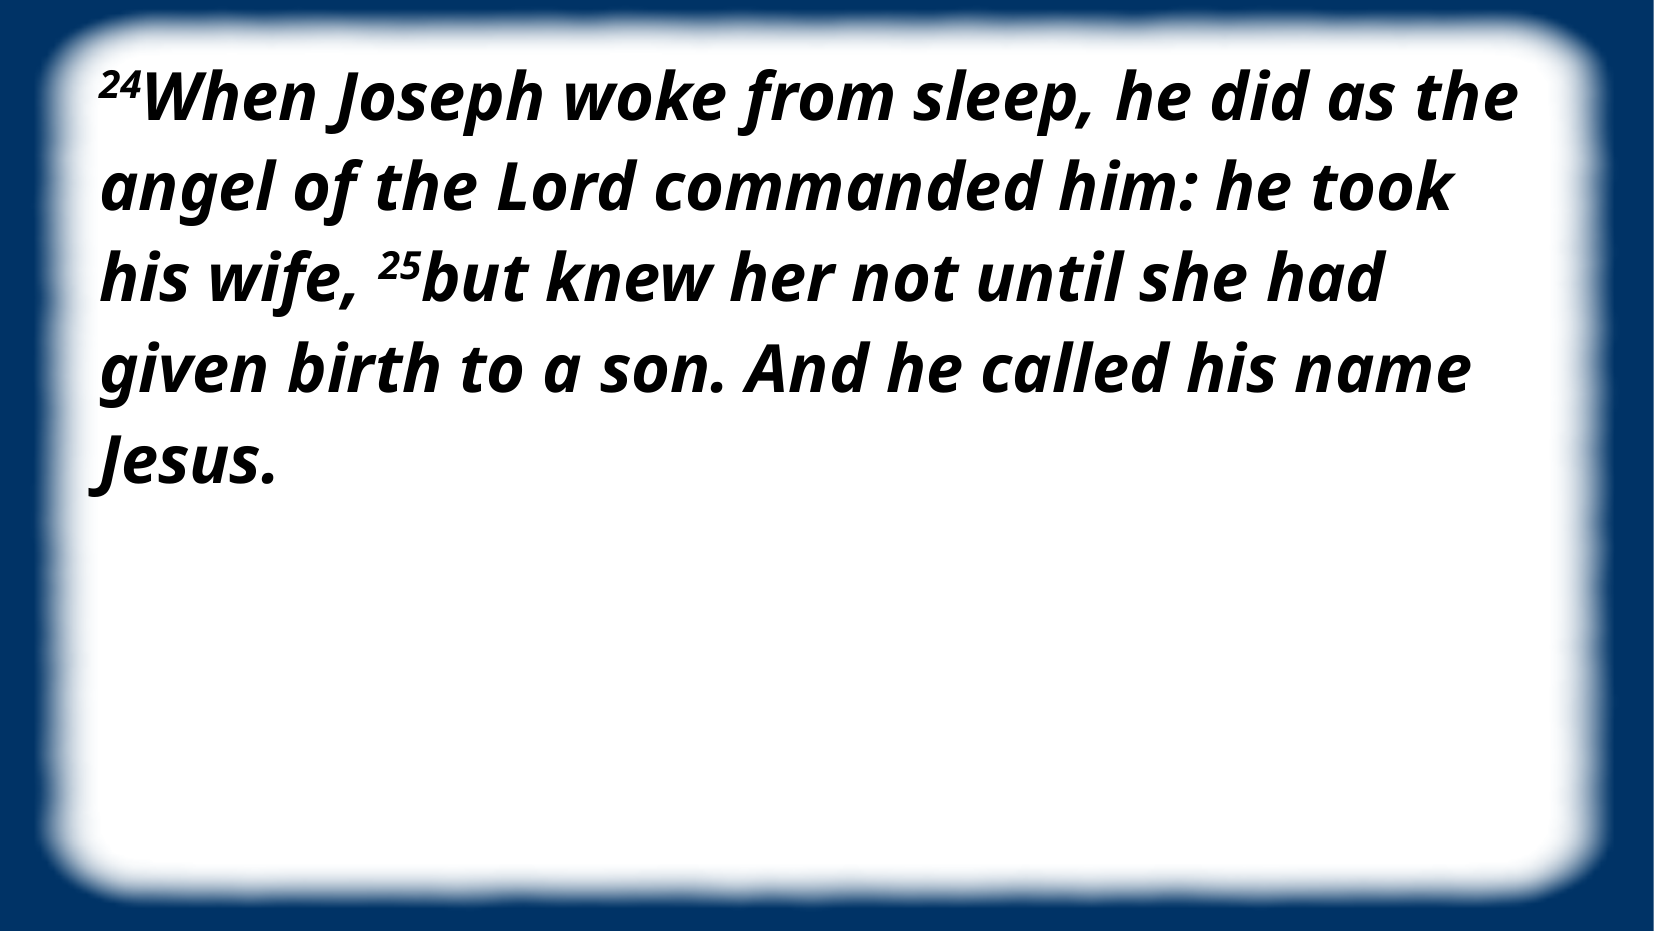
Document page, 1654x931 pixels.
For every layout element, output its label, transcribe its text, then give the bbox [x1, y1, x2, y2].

picture [0, 0, 1654, 931]
text_box 24When Joseph woke from sleep, he did as the angel of the Lord commanded him: he took his wife, 25but knew her not until she had given birth to a son. And he called his name Jesus. [84, 41, 1570, 436]
